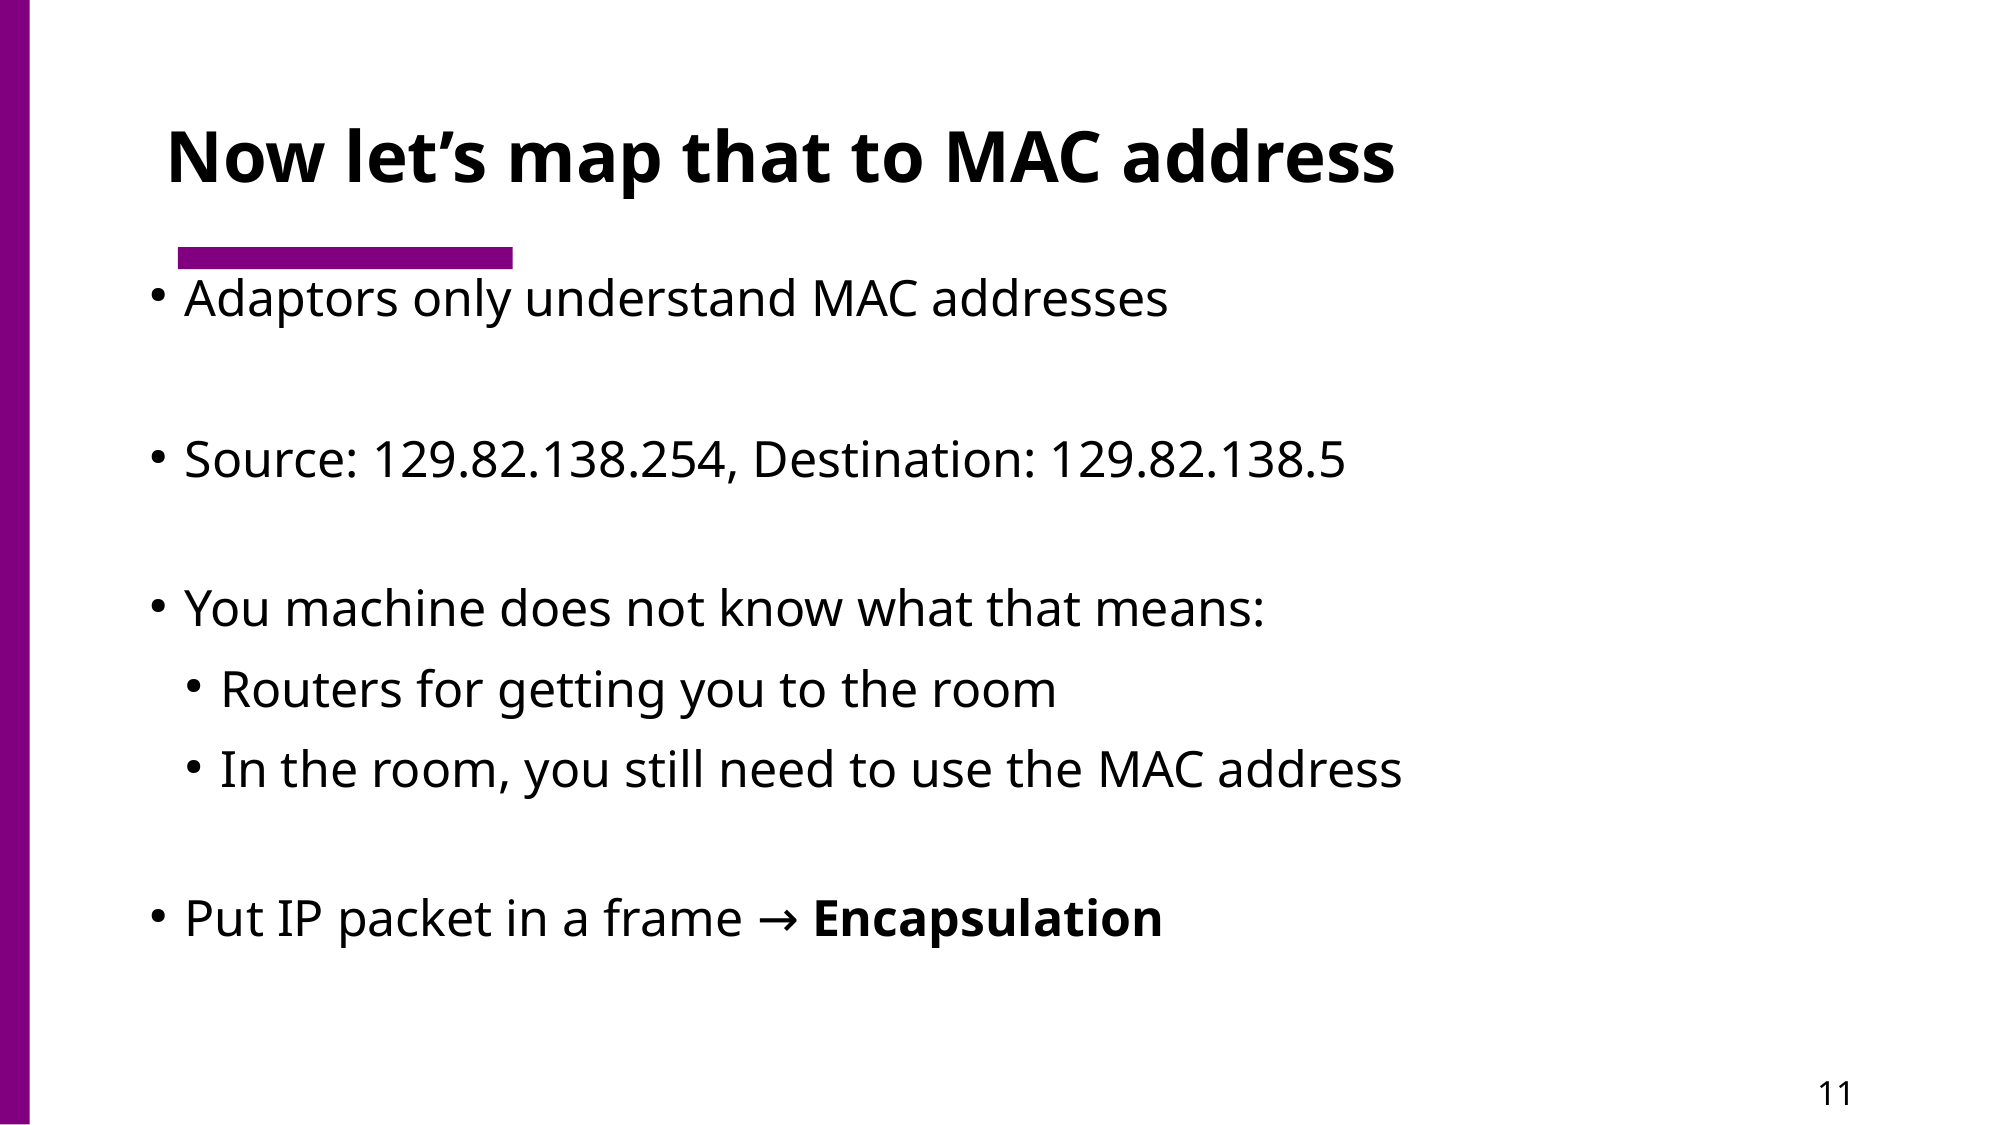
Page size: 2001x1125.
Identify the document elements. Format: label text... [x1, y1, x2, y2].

text_box Now let’s map that to MAC address [151, 0, 1849, 212]
text_box Adaptors only understand MAC addresses Source: 129.82.138.254, Destination: 129.82.138.5 You machine does not know what that means: Routers for getting you to the room In the room, you still need to use the MAC address Put IP packet in a frame → Encapsulation [63, 255, 1921, 1087]
